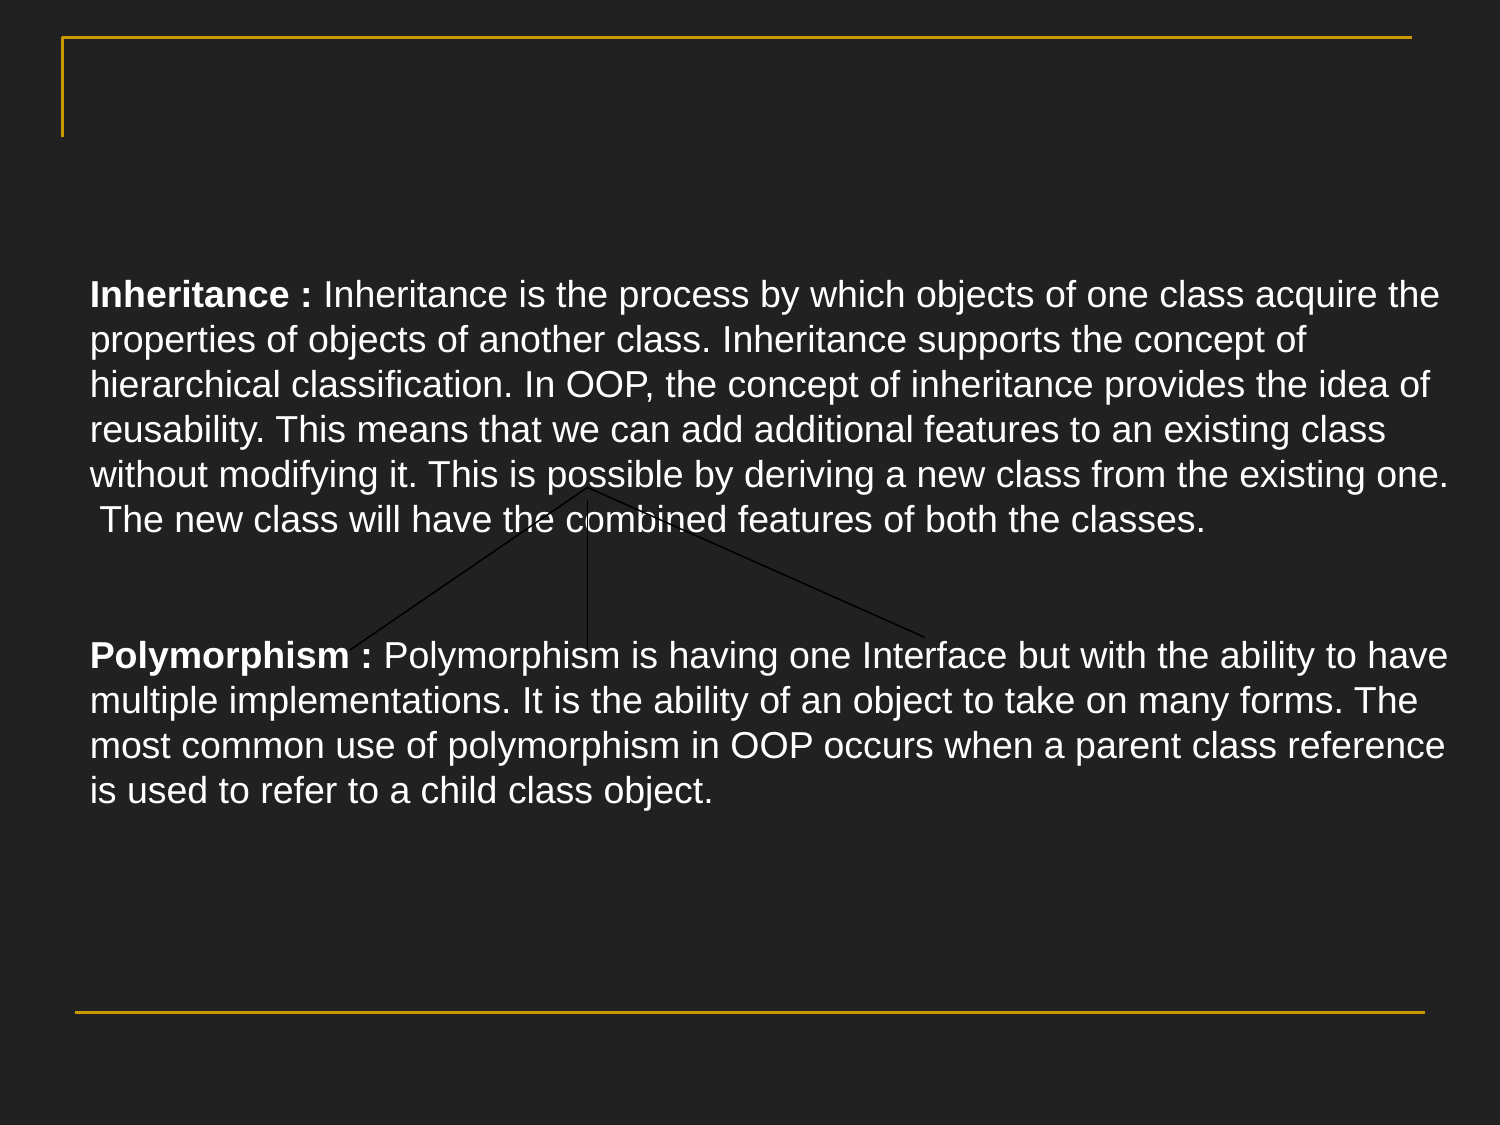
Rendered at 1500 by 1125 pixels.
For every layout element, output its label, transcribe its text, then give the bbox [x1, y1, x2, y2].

text_box Inheritance : Inheritance is the process by which objects of one class acquire the properties of objects of another class. Inheritance supports the concept of hierarchical classification. In OOP, the concept of inheritance provides the idea of reusability. This means that we can add additional features to an existing class without modifying it. This is possible by deriving a new class from the existing one. The new class will have the combined features of both the classes. Polymorphism : Polymorphism is having one Interface but with the ability to have multiple implementations. It is the ability of an object to take on many forms. The most common use of polymorphism in OOP occurs when a parent class reference is used to refer to a child class object. [87, 267, 1464, 812]
